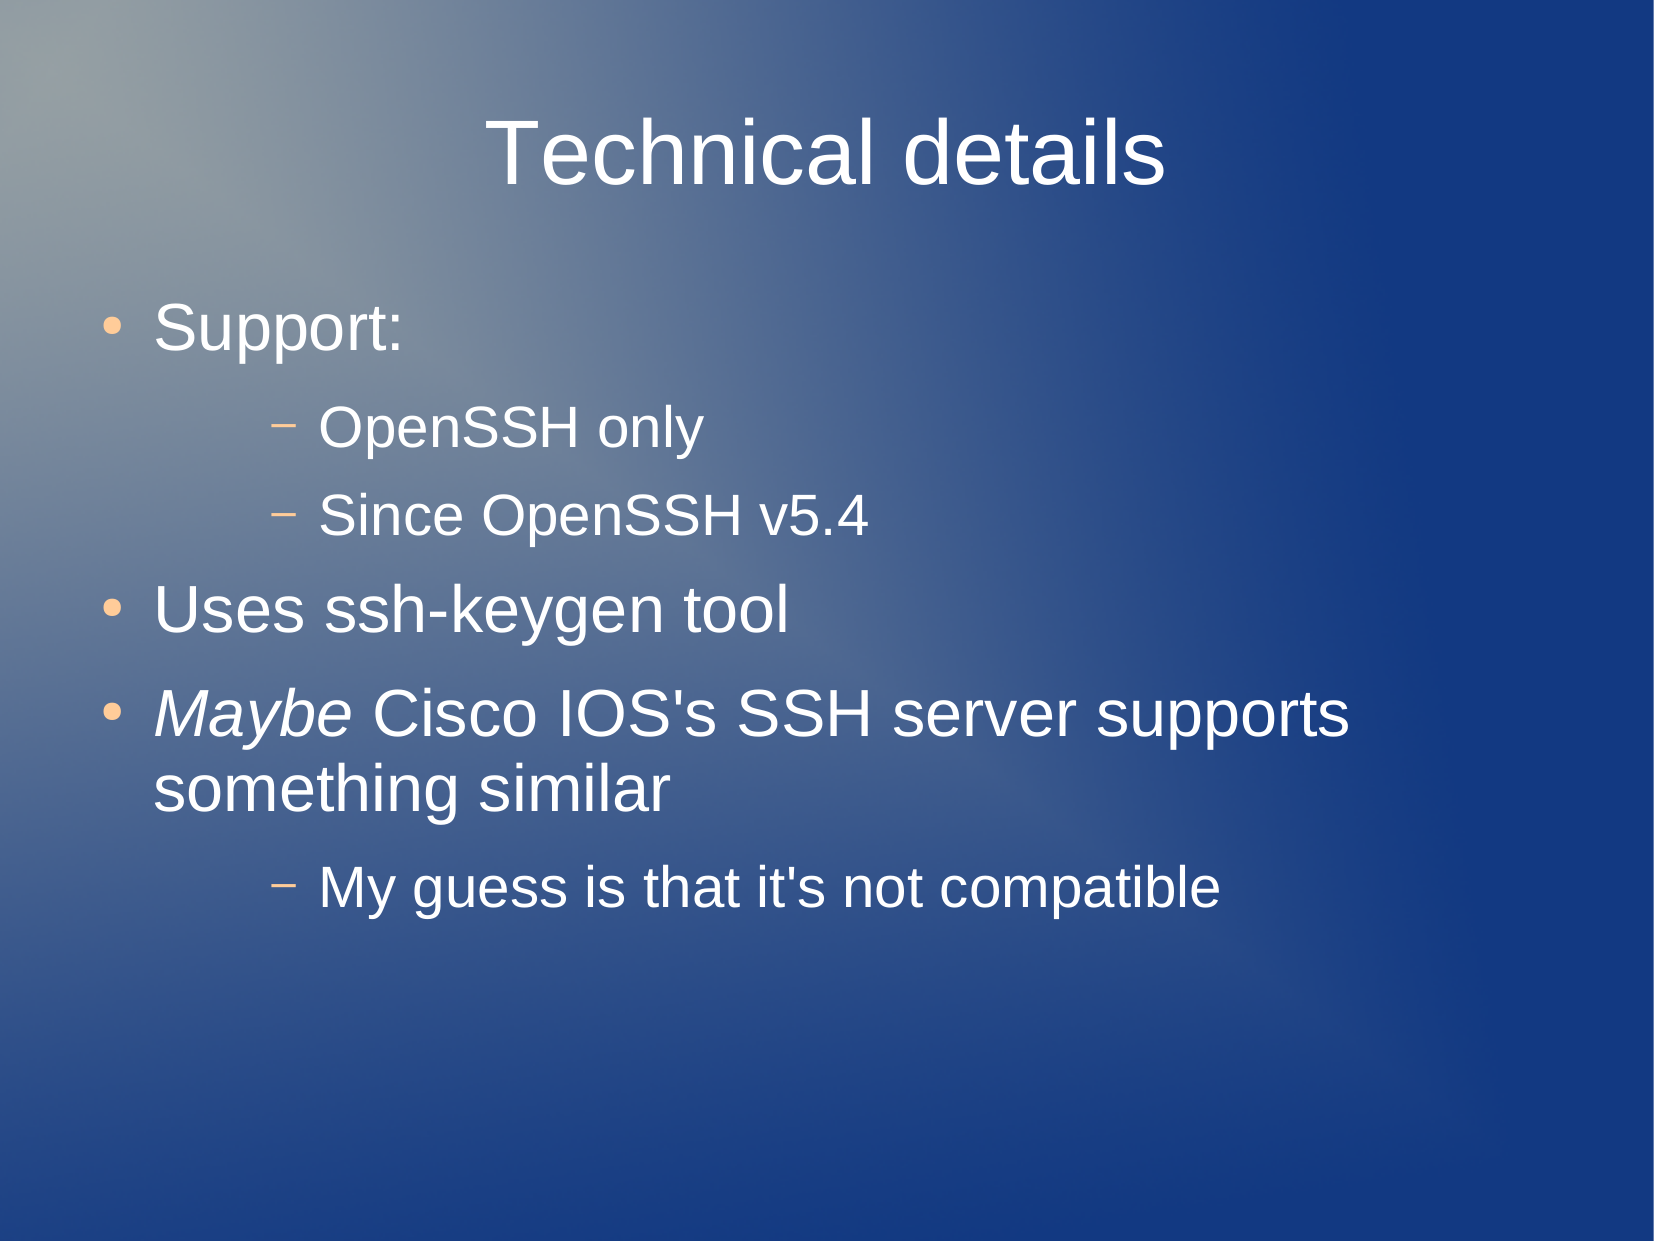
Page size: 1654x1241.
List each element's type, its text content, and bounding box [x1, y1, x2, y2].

picture [0, 0, 1654, 1241]
list Support: OpenSSH only Since OpenSSH v5.4 Uses ssh-keygen tool Maybe Cisco IOS's SSH server supports something similar My guess is that it's not compatible [82, 290, 1571, 1094]
title Technical details [82, 56, 1571, 250]
